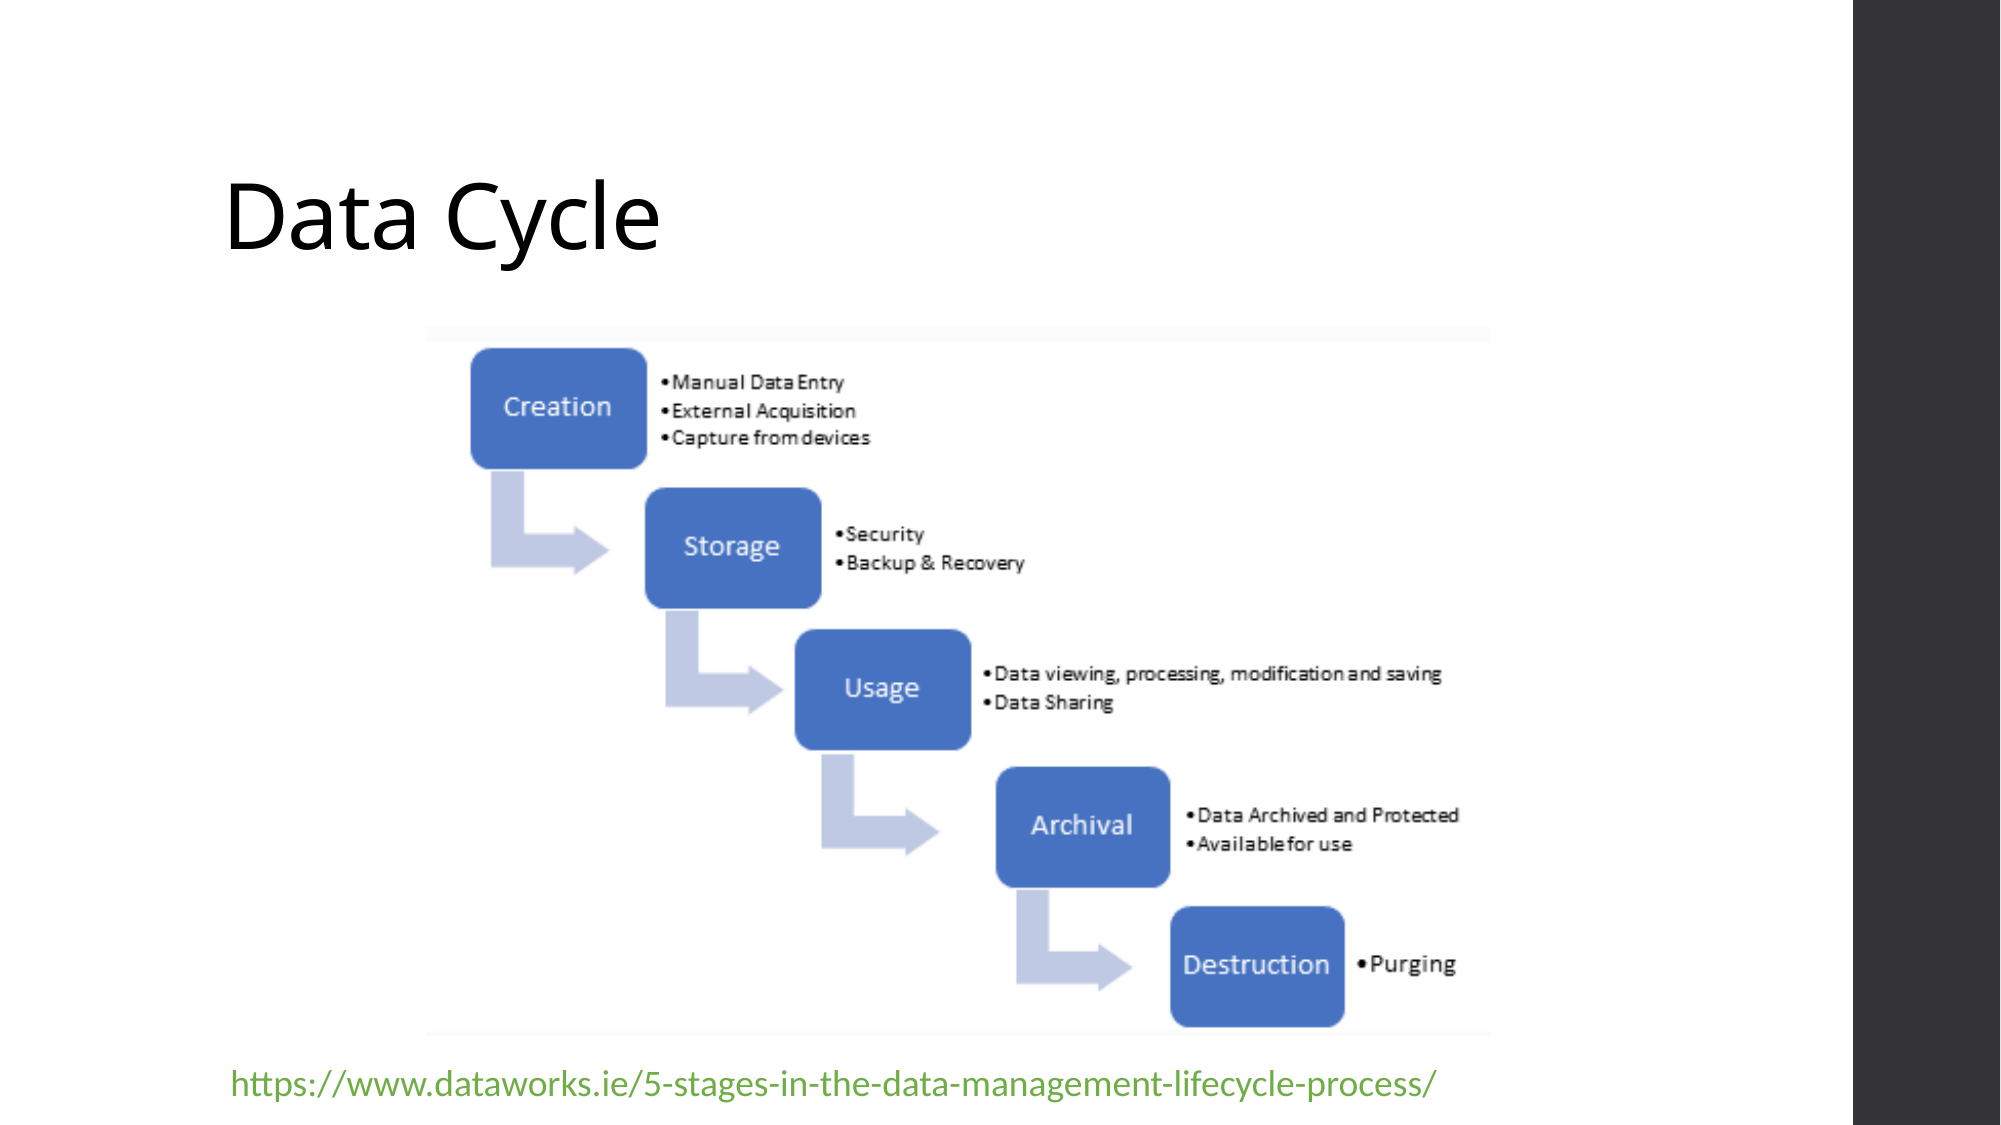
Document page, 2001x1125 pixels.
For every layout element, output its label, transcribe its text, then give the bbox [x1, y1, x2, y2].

picture [426, 326, 1491, 1037]
title Data Cycle [206, 60, 1797, 278]
text_box https://www.dataworks.ie/5-stages-in-the-data-management-lifecycle-process/ [215, 1052, 1961, 1112]
